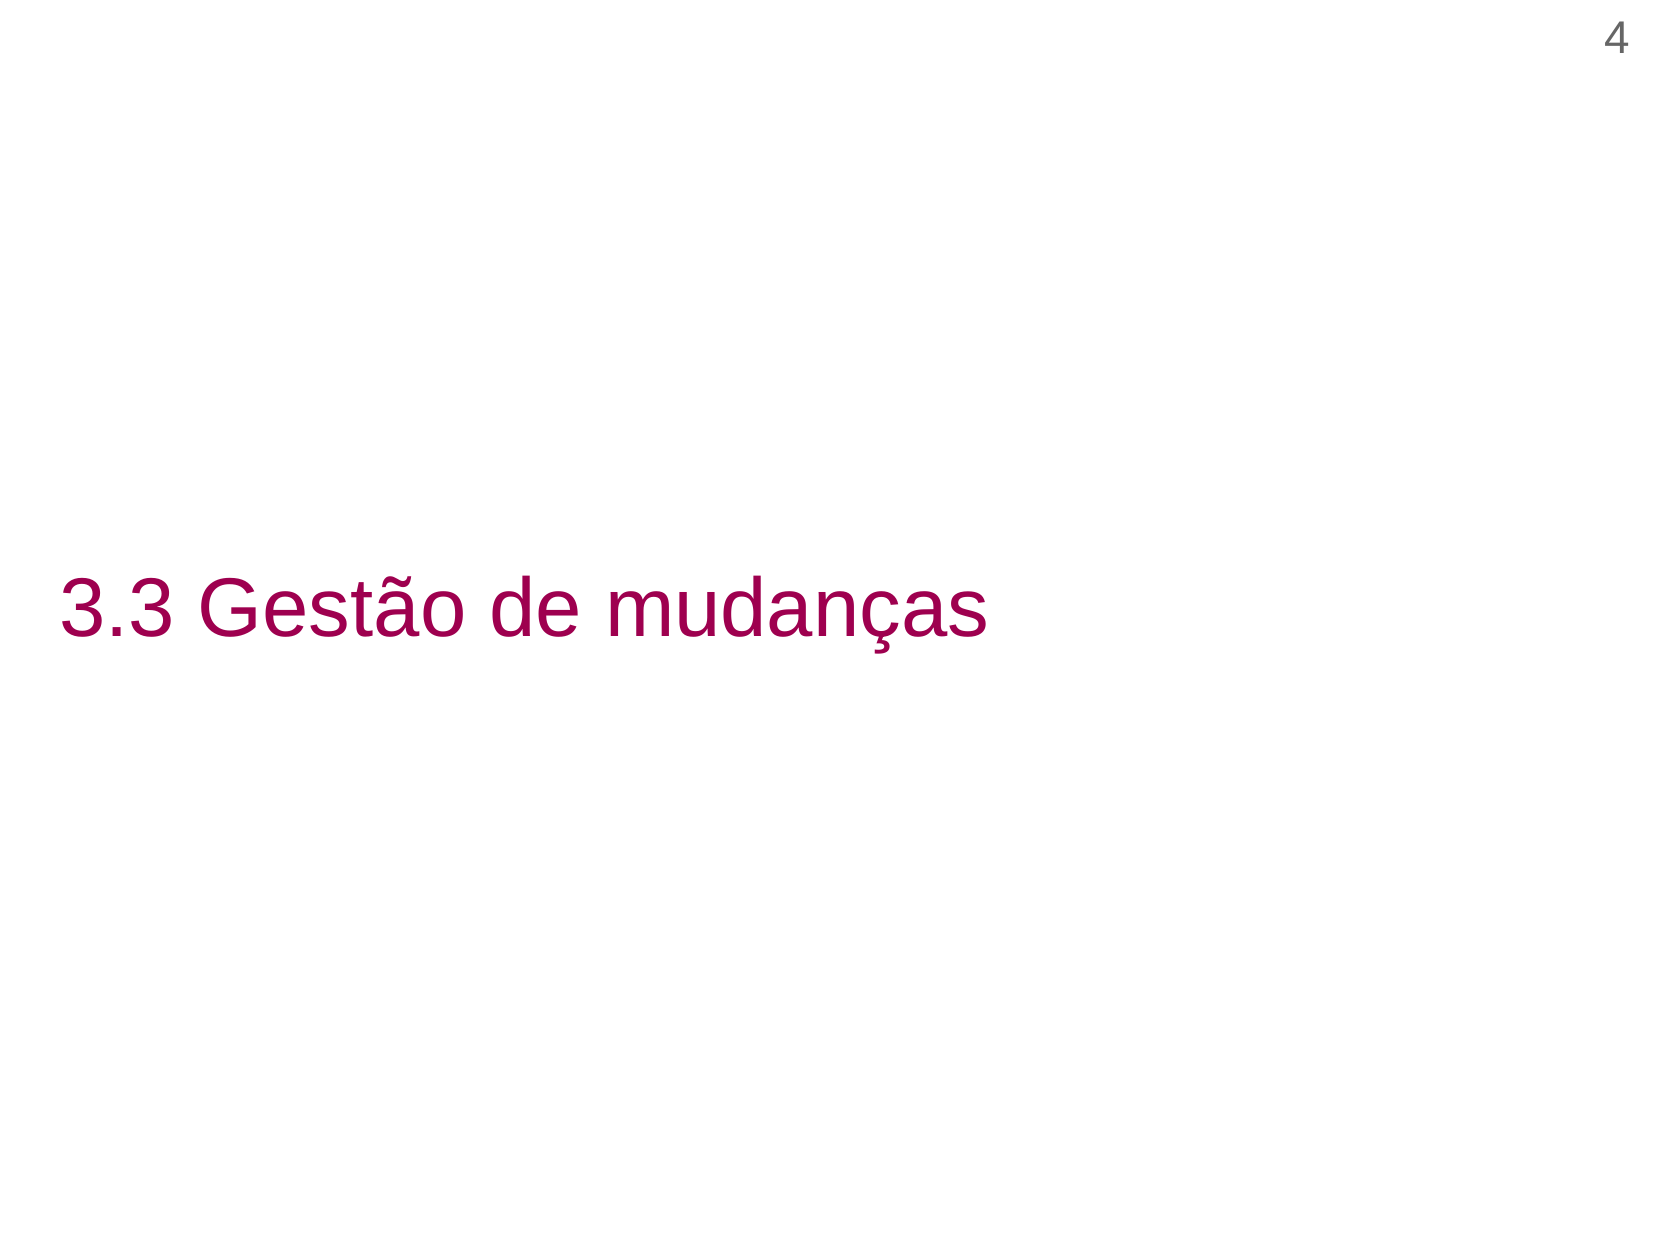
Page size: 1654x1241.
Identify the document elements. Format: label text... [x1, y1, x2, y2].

title 3.3 Gestão de mudanças [59, 29, 1595, 1193]
